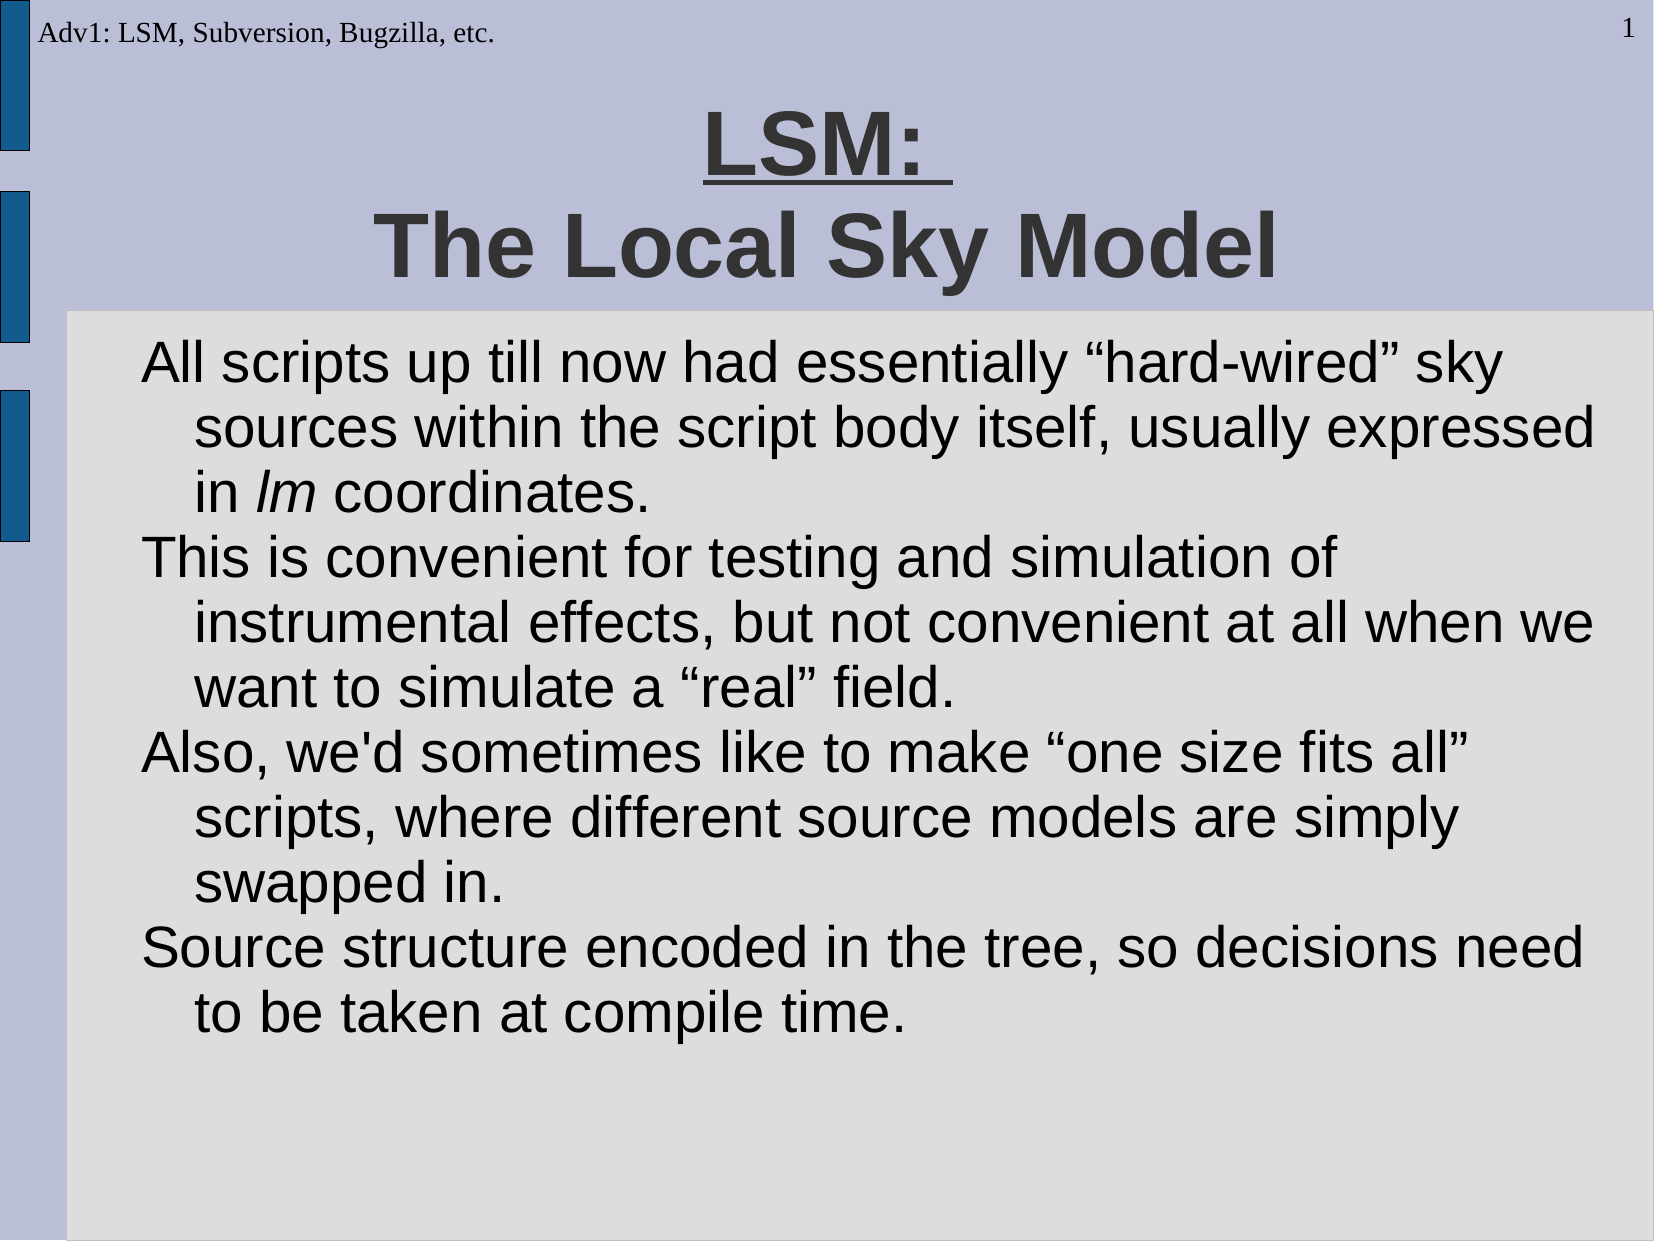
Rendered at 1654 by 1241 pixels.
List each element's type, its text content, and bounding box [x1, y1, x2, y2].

title LSM: The Local Sky Model [121, 87, 1534, 302]
list All scripts up till now had essentially “hard-wired” sky sources within the script body itself, usually expressed in lm coordinates. This is convenient for testing and simulation of instrumental effects, but not convenient at all when we want to simulate a “real” field. Also, we'd sometimes like to make “one size fits all” scripts, where different source models are simply swapped in. Source structure encoded in the tree, so decisions need to be taken at compile time. [123, 330, 1622, 1076]
